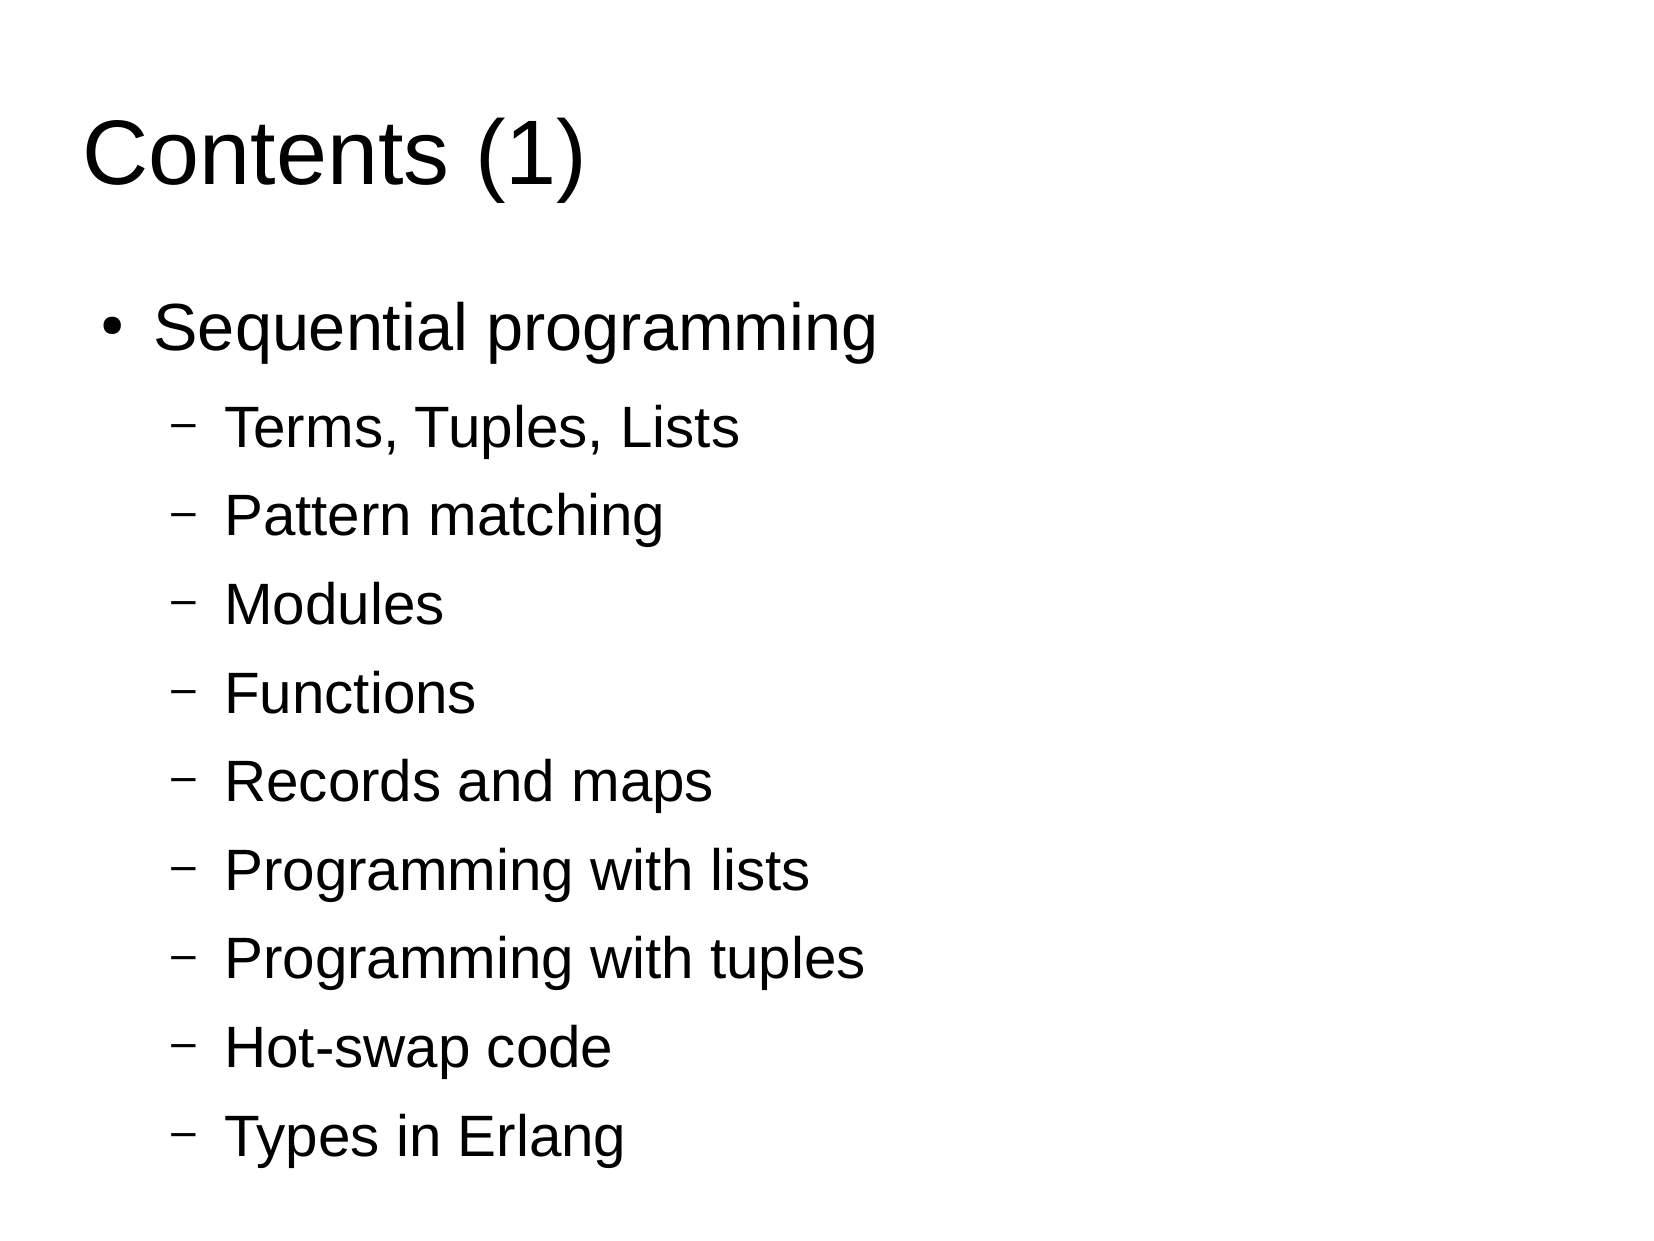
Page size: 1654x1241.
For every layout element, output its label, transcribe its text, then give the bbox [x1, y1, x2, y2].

list Sequential programming Terms, Tuples, Lists Pattern matching Modules Functions Records and maps Programming with lists Programming with tuples Hot-swap code Types in Erlang [82, 290, 1571, 1194]
title Contents (1) [82, 49, 1571, 257]
